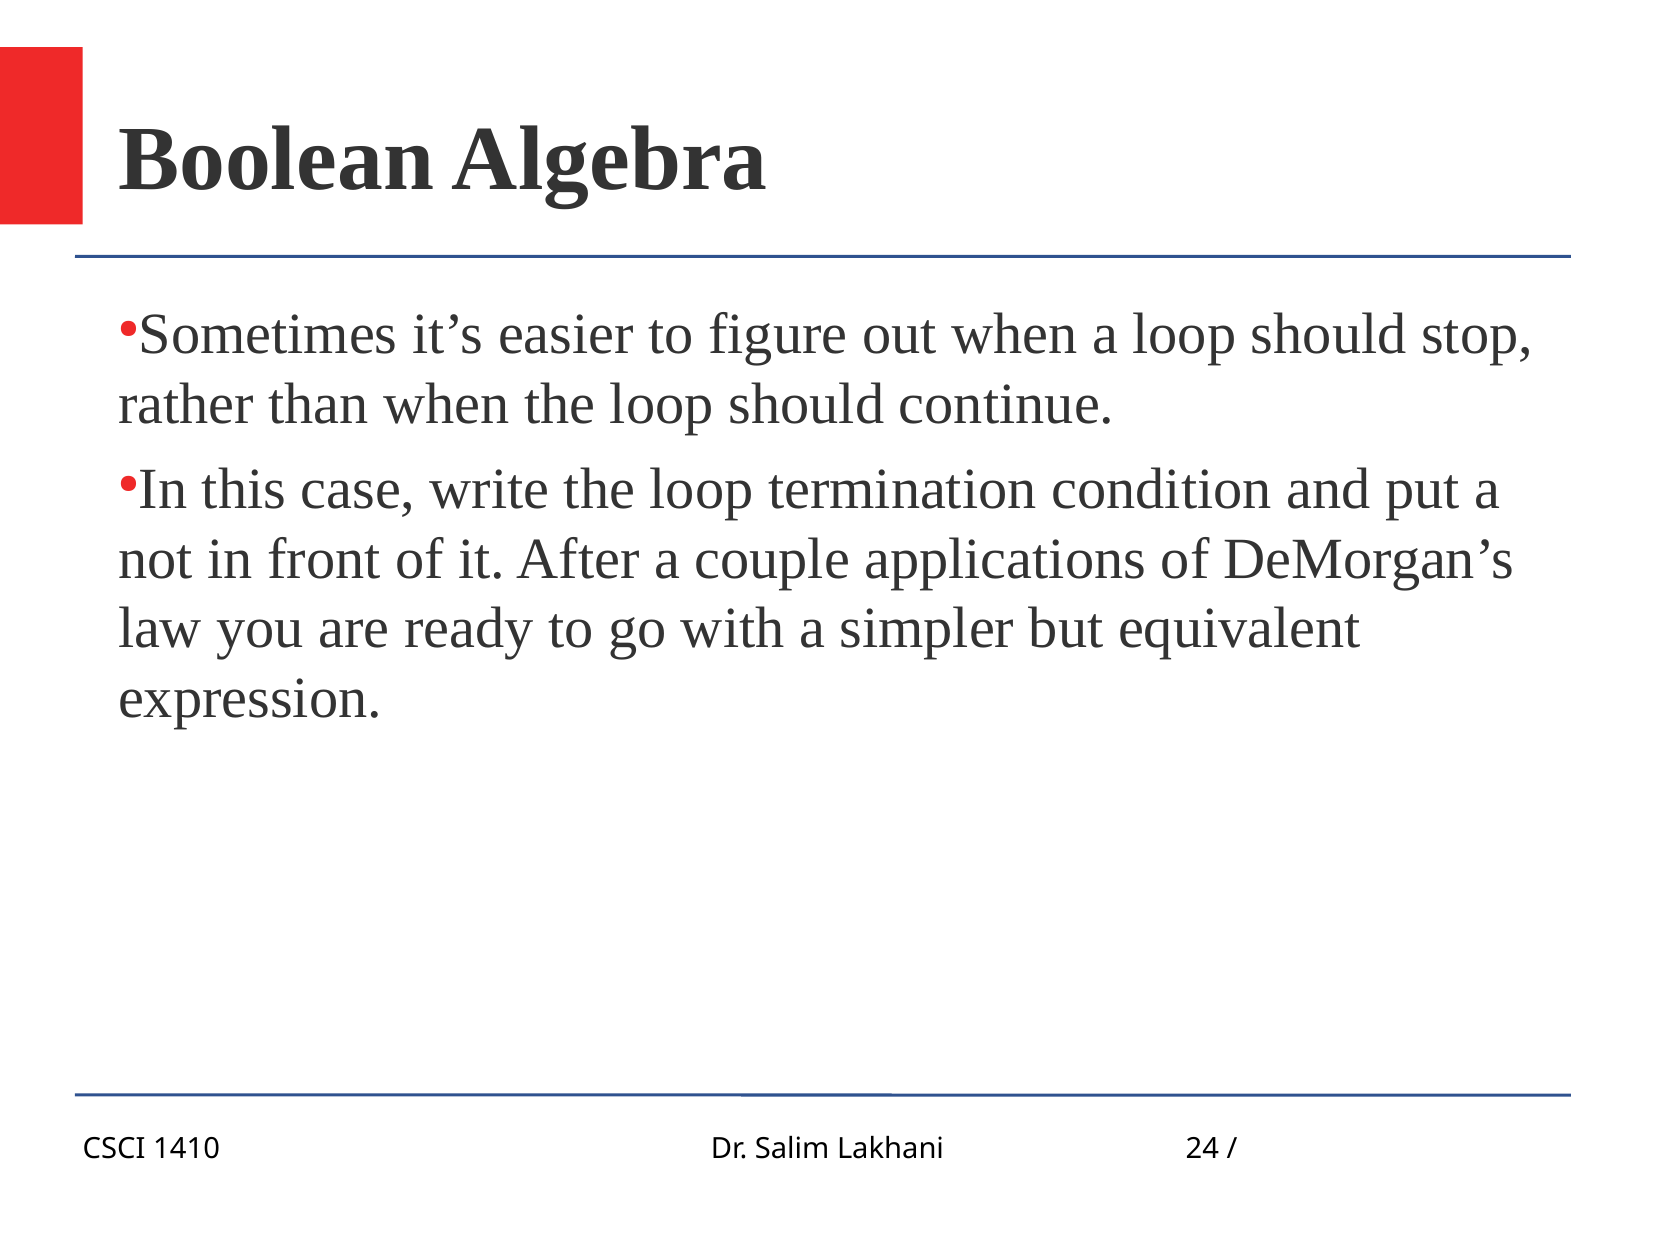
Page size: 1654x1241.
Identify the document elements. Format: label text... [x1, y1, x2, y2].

text_box Dr. Salim Lakhani [565, 1129, 1090, 1216]
title Boolean Algebra [118, 49, 1571, 257]
text_box CSCI 1410 [82, 1129, 468, 1216]
text_box / [1185, 1129, 1571, 1216]
list Sometimes it’s easier to figure out when a loop should stop, rather than when the loop should continue. In this case, write the loop termination condition and put a not in front of it. After a couple applications of DeMorgan’s law you are ready to go with a simpler but equivalent expression. [118, 295, 1536, 1080]
